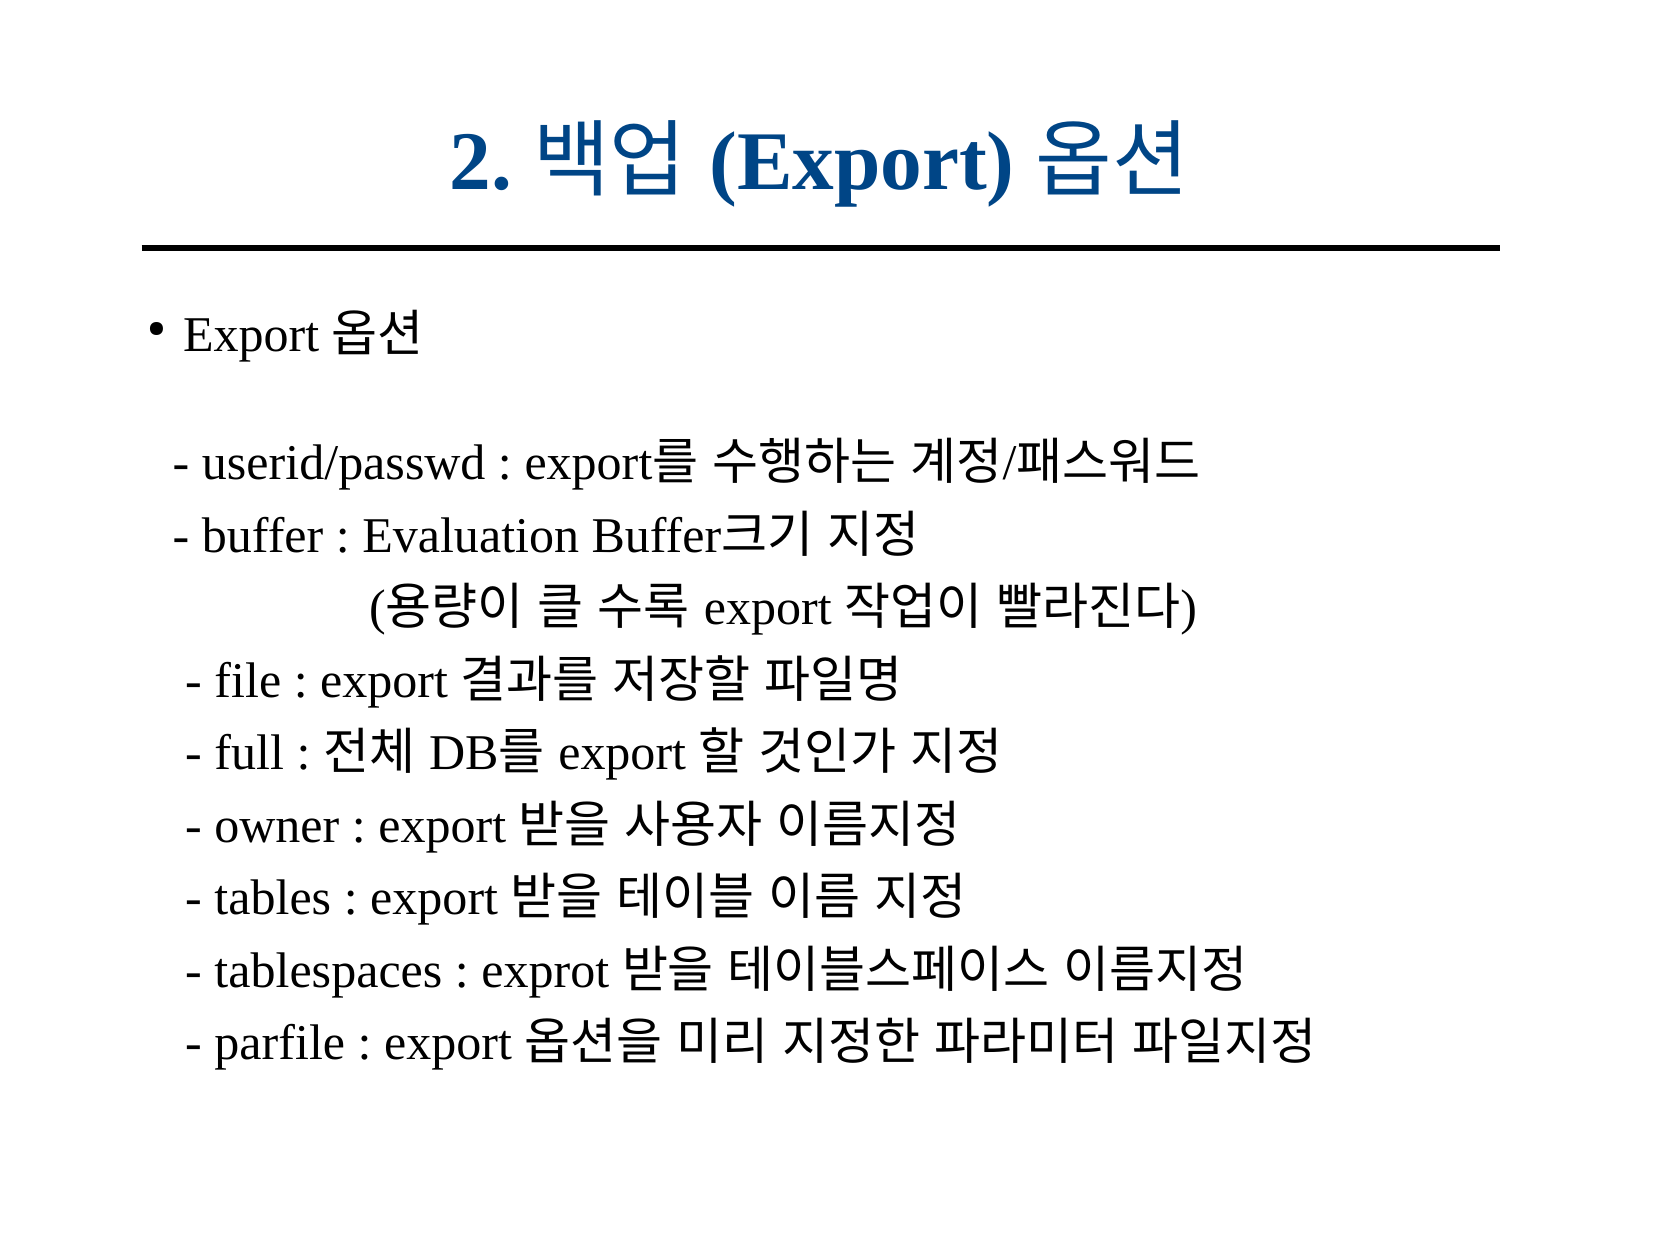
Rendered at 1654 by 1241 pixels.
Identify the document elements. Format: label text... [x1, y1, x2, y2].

subtitle Export 옵션 - userid/passwd : export를 수행하는 계정/패스워드 - buffer : Evaluation Buffer크기 지정 (용량이 클 수록 export 작업이 빨라진다) - file : export 결과를 저장할 파일명 - full : 전체 DB를 export 할 것인가 지정 - owner : export 받을 사용자 이름지정 - tables : export 받을 테이블 이름 지정 - tablespaces : exprot 받을 테이블스페이스 이름지정 - parfile : export 옵션을 미리 지정한 파라미터 파일지정 [129, 307, 1595, 1117]
title 2. 백업 (Export) 옵션 [82, 49, 1571, 257]
